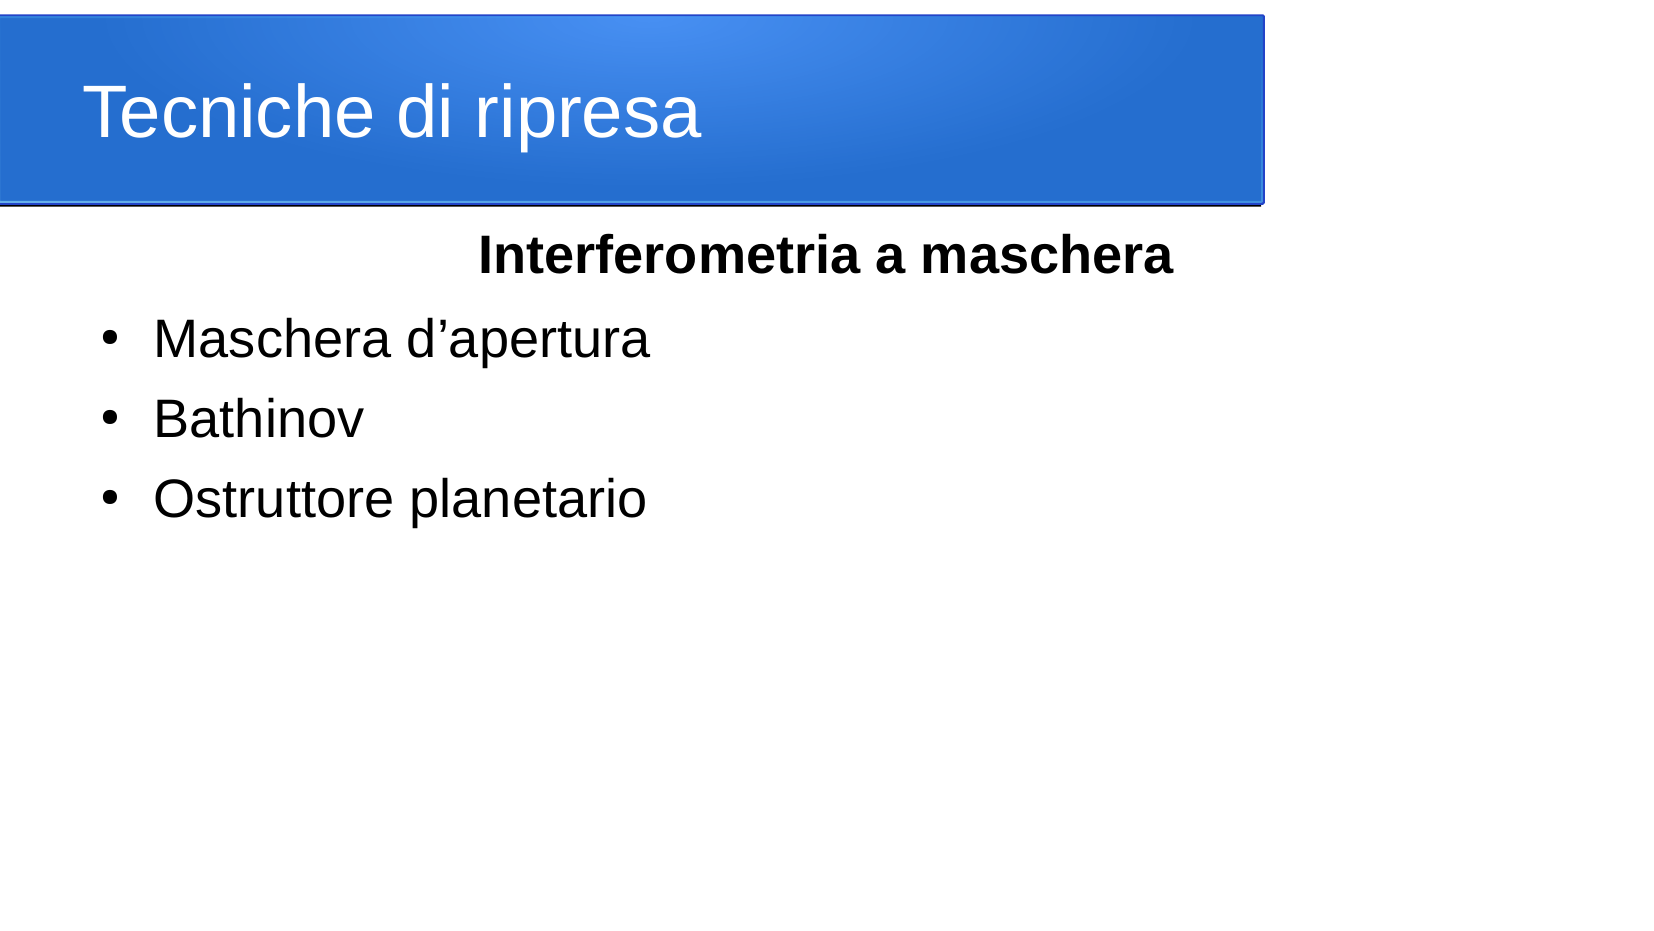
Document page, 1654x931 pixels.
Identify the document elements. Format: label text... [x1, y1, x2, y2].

list Interferometria a maschera Maschera d’apertura Bathinov Ostruttore planetario [82, 224, 1571, 764]
title Tecniche di ripresa [82, 35, 1235, 189]
